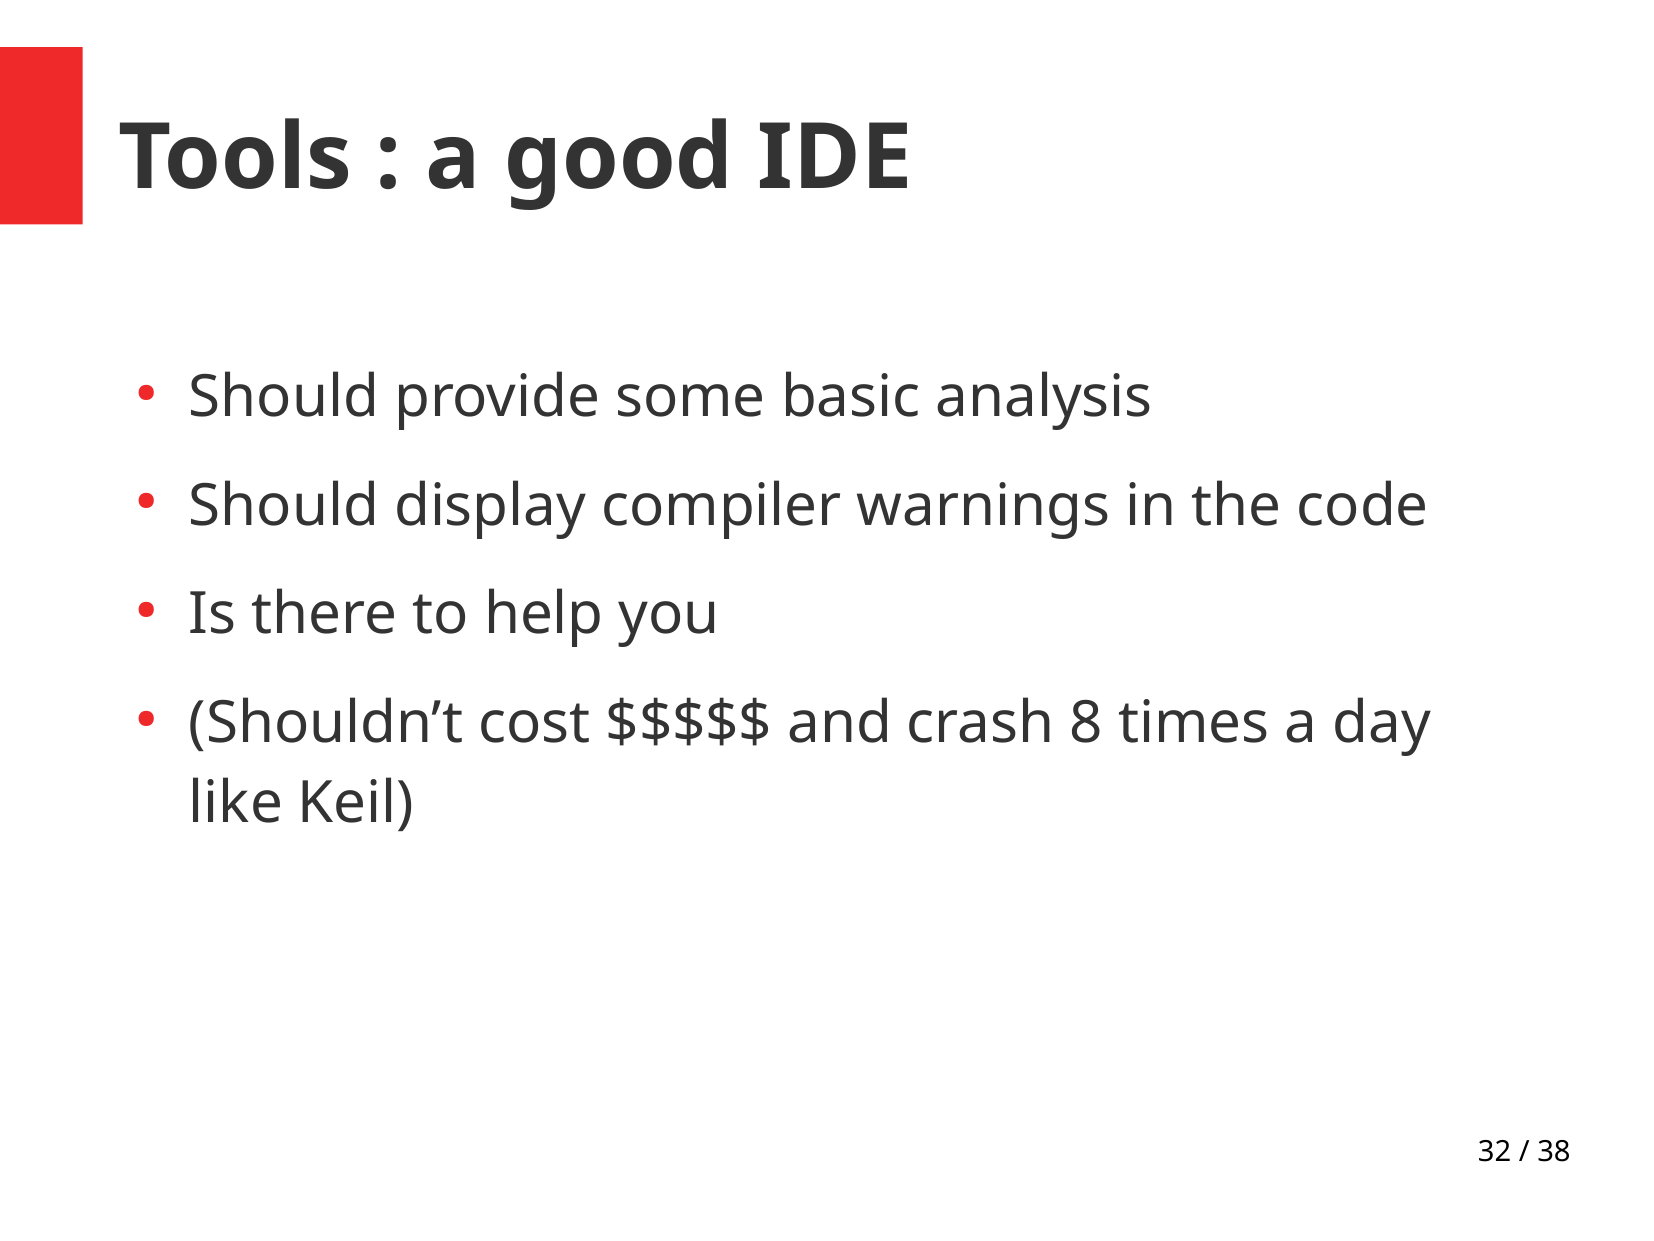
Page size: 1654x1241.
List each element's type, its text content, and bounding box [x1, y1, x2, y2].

list Should provide some basic analysis Should display compiler warnings in the code Is there to help you (Shouldn’t cost $$$$$ and crash 8 times a day like Keil) [118, 354, 1536, 1074]
title Tools : a good IDE [118, 49, 1571, 257]
